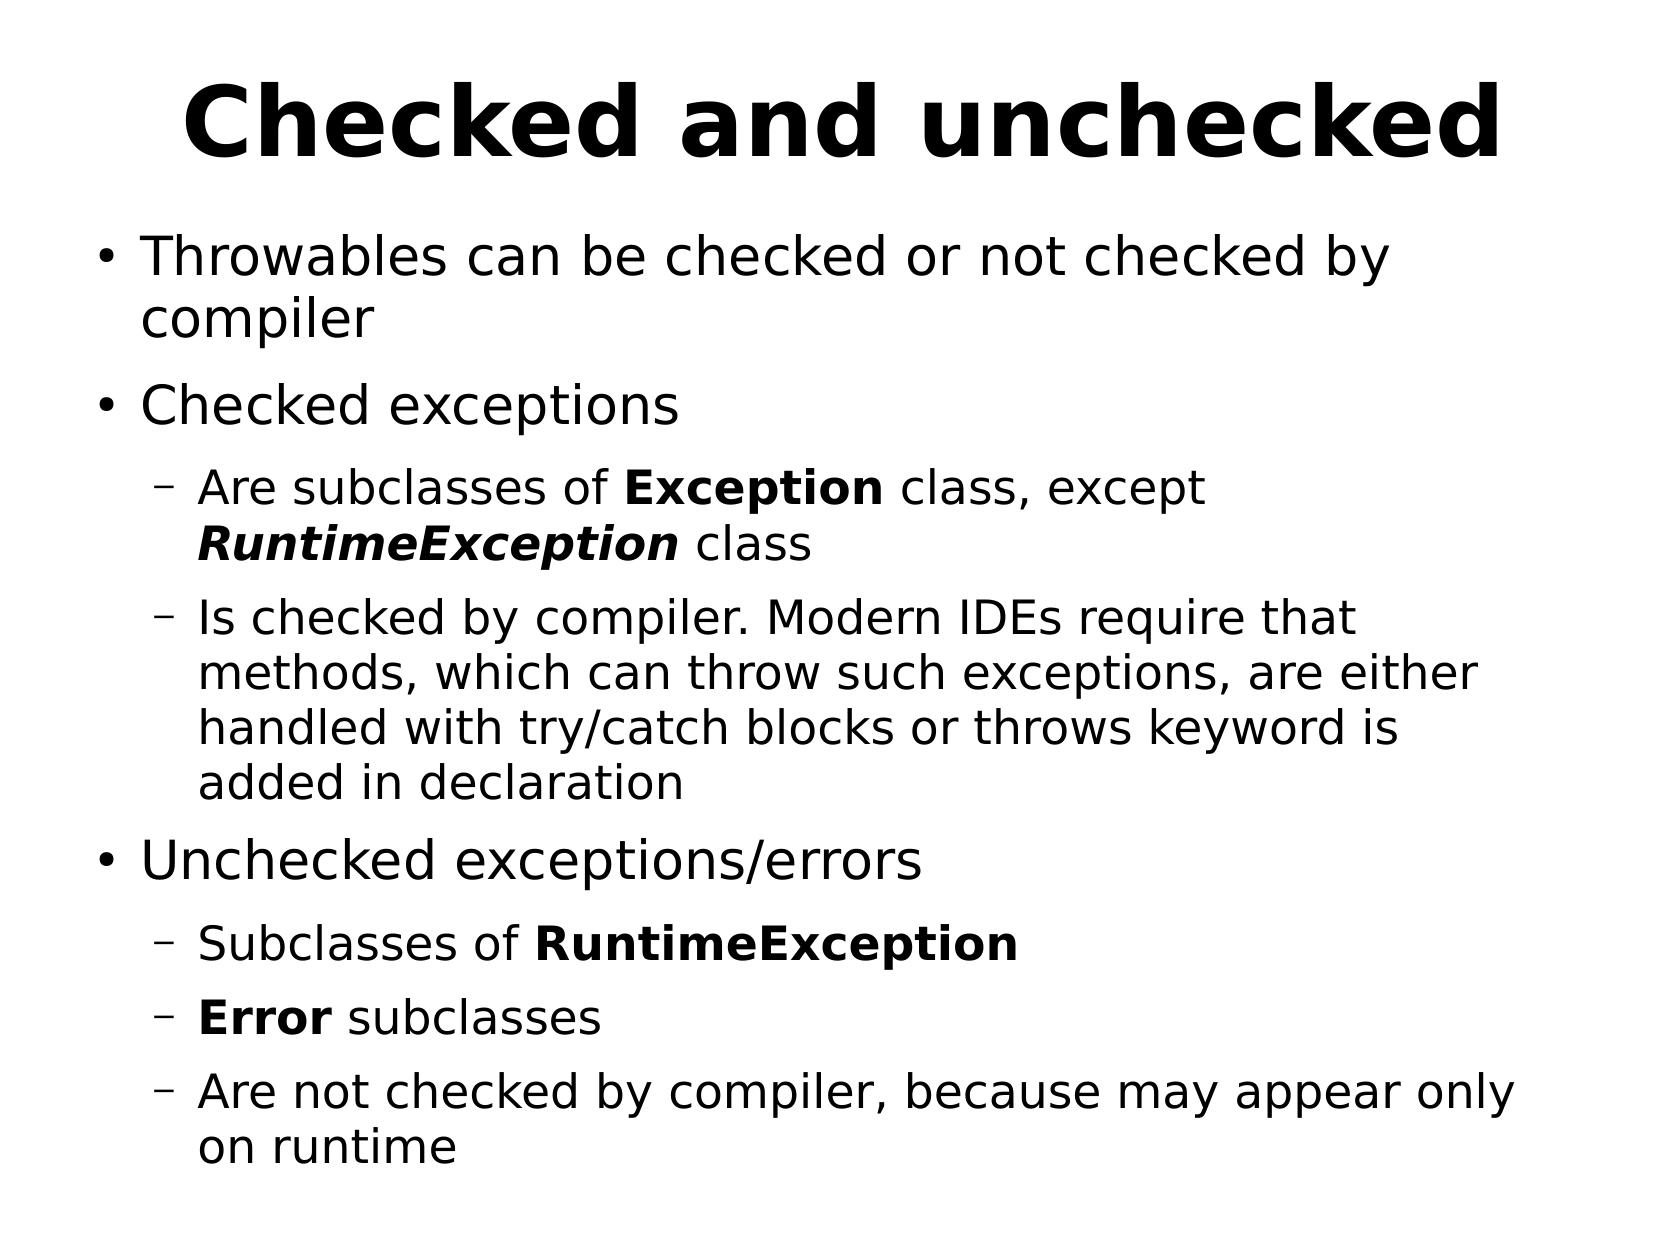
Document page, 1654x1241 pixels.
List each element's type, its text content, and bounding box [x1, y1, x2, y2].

title Checked and unchecked [82, 49, 1571, 196]
list Throwables can be checked or not checked by compiler Checked exceptions Are subclasses of Exception class, except RuntimeException class Is checked by compiler. Modern IDEs require that methods, which can throw such exceptions, are either handled with try/catch blocks or throws keyword is added in declaration Unchecked exceptions/errors Subclasses of RuntimeException Error subclasses Are not checked by compiler, because may appear only on runtime [82, 225, 1538, 1186]
